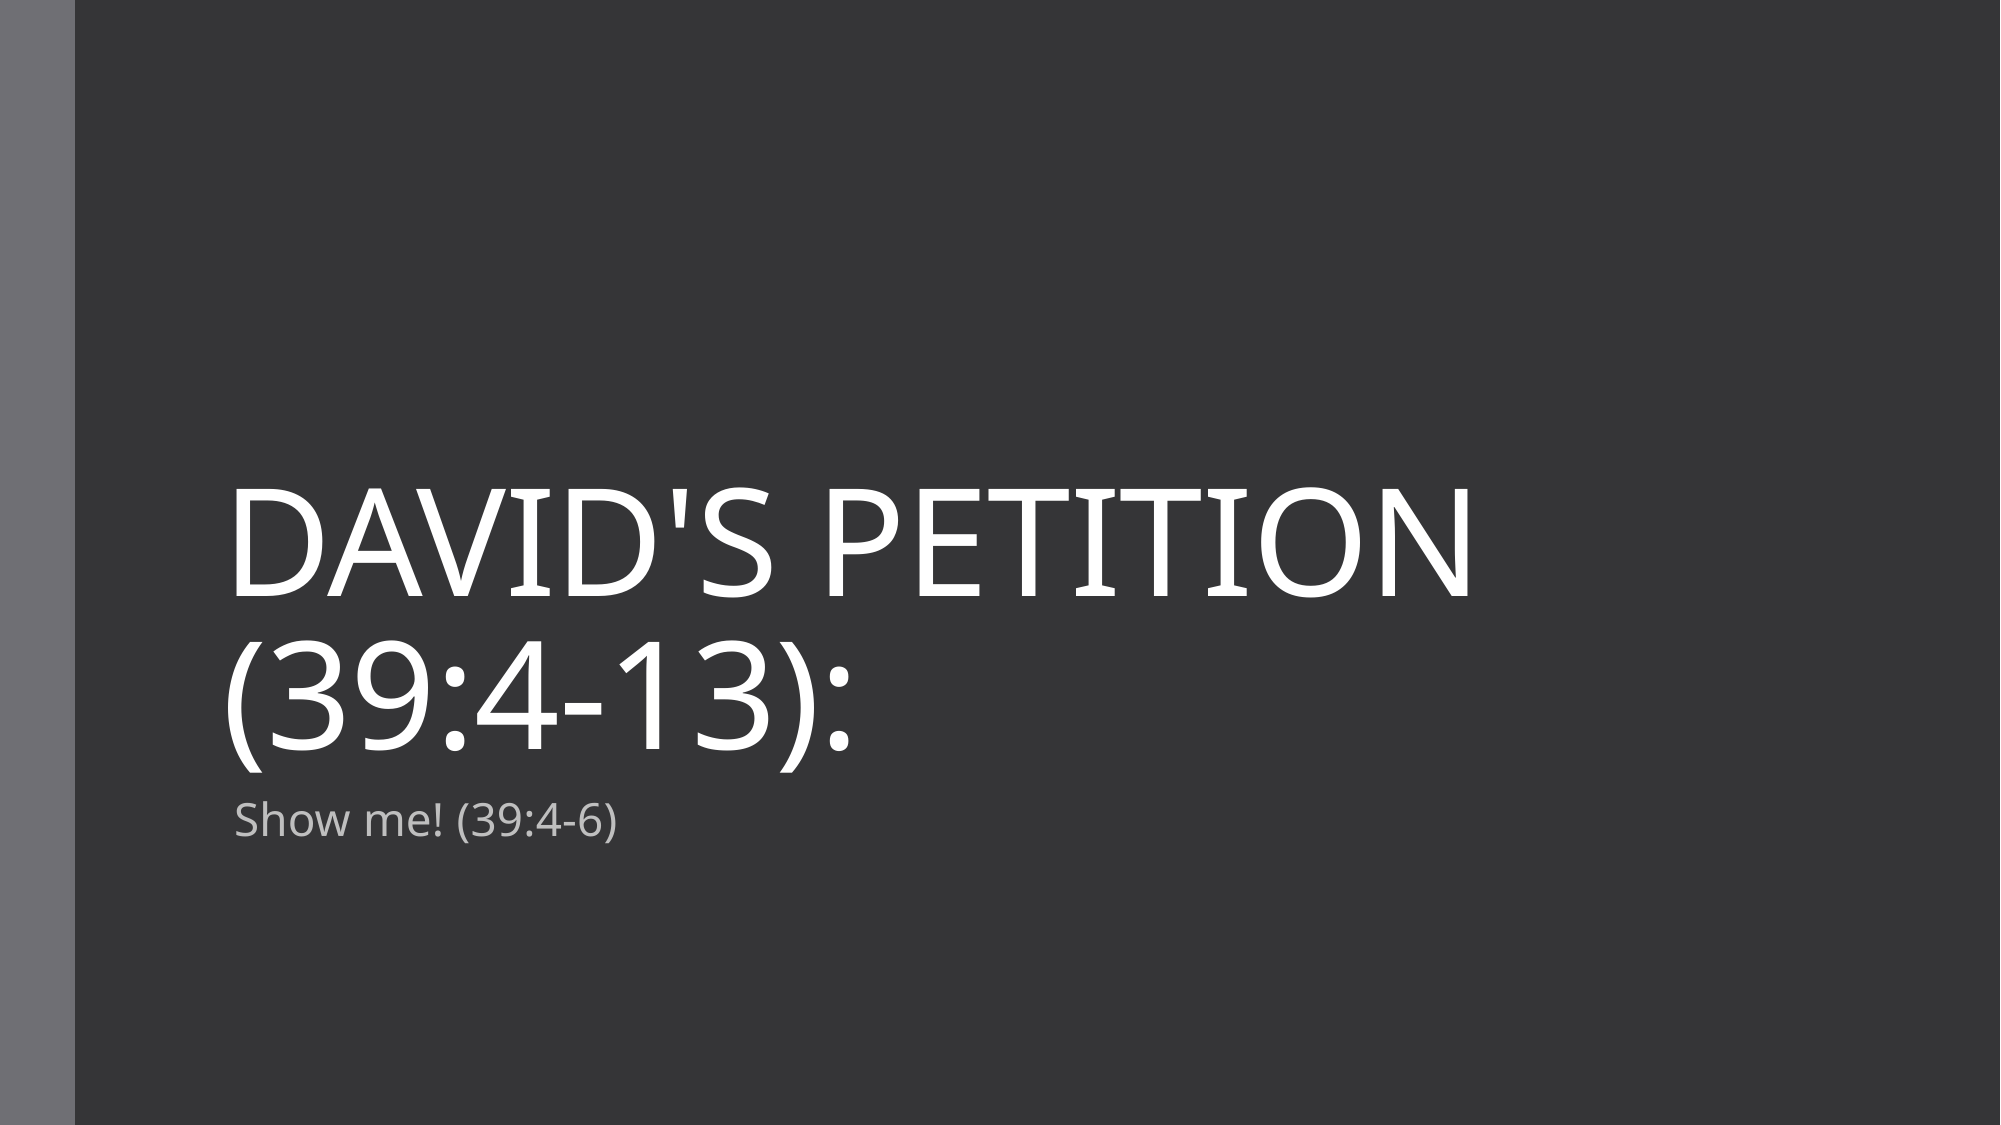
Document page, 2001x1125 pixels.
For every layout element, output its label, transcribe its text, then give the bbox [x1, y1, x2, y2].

subtitle Show me! (39:4-6) [206, 787, 1752, 1066]
title DAVID'S PETITION (39:4-13): [206, 124, 1752, 787]
